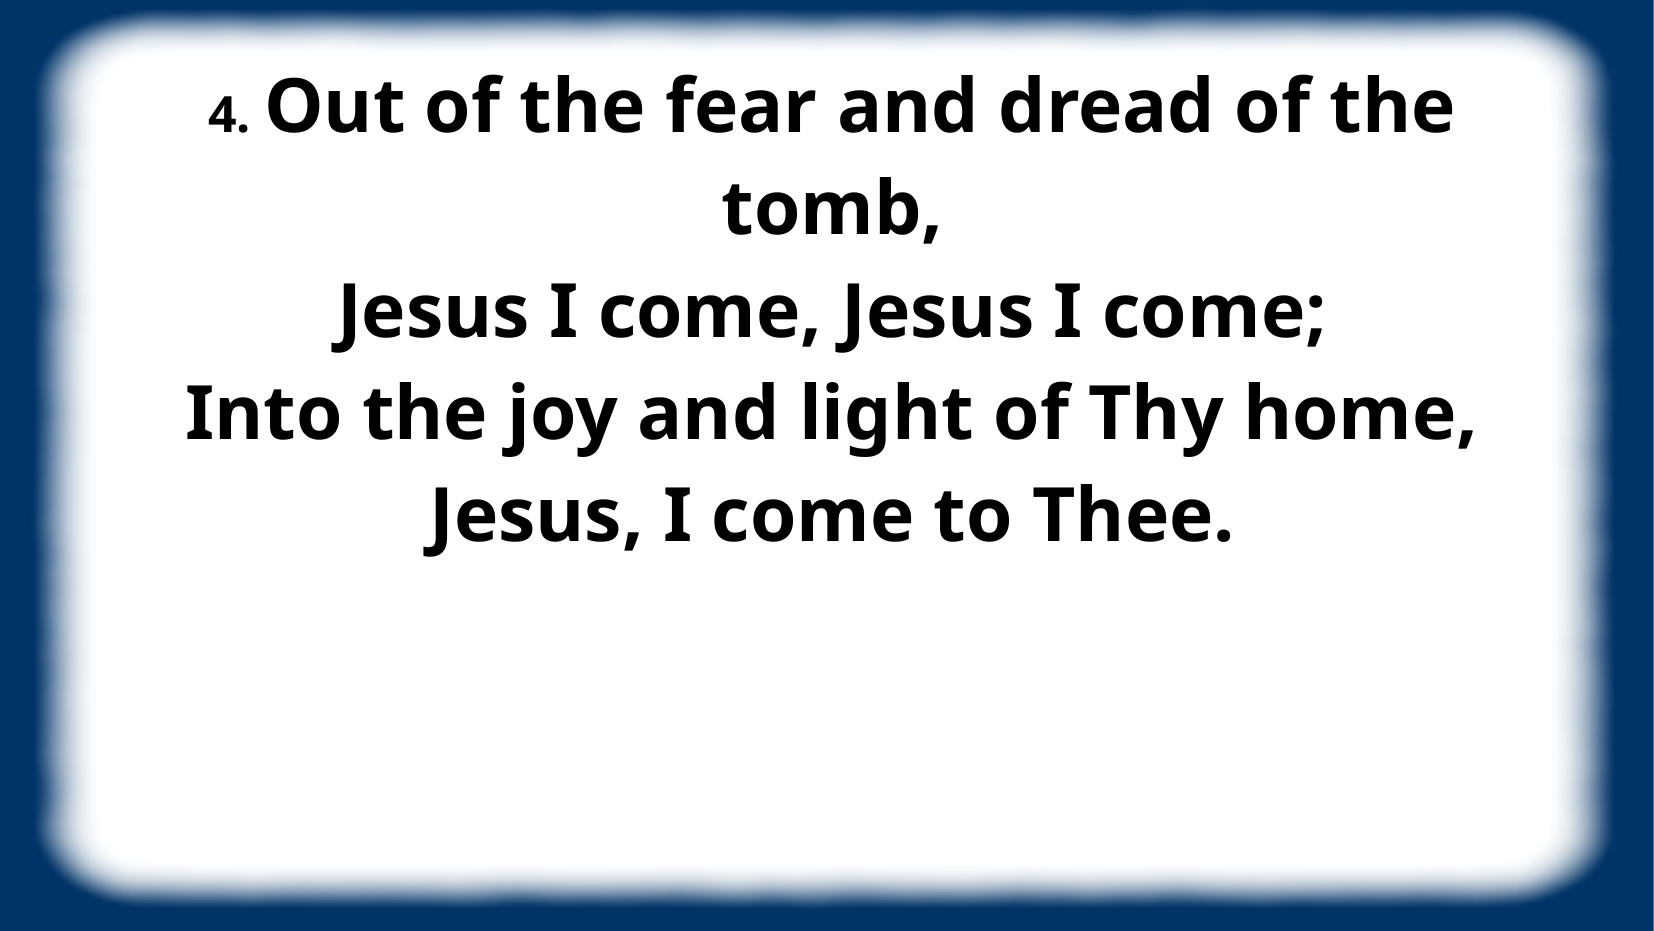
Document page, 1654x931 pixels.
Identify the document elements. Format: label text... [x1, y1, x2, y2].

picture [0, 0, 1654, 931]
text_box 4. Out of the fear and dread of the tomb, Jesus I come, Jesus I come; Into the joy and light of Thy home, Jesus, I come to Thee. [105, 45, 1561, 466]
